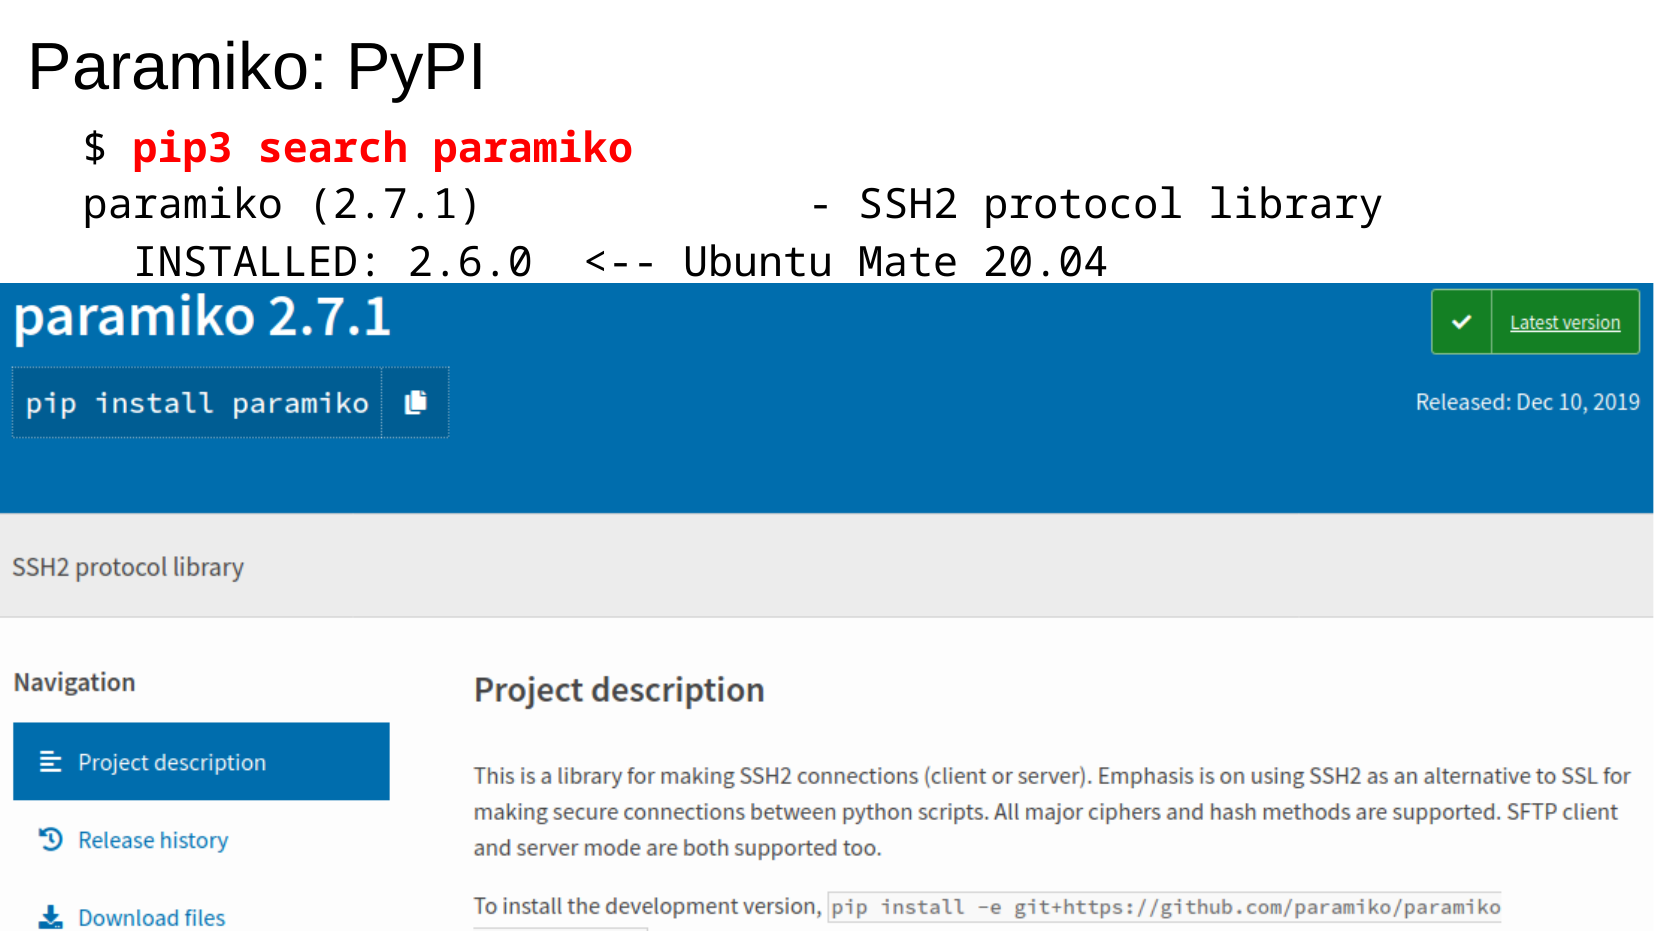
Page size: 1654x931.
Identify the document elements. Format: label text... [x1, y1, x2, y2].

subtitle $ pip3 search paramiko paramiko (2.7.1) - SSH2 protocol library INSTALLED: 2.6.0 <-- Ubuntu Mate 20.04 LATEST: 2.7.1 [82, 117, 1654, 283]
picture [0, 283, 1654, 931]
title Paramiko: PyPI [27, 28, 1619, 104]
